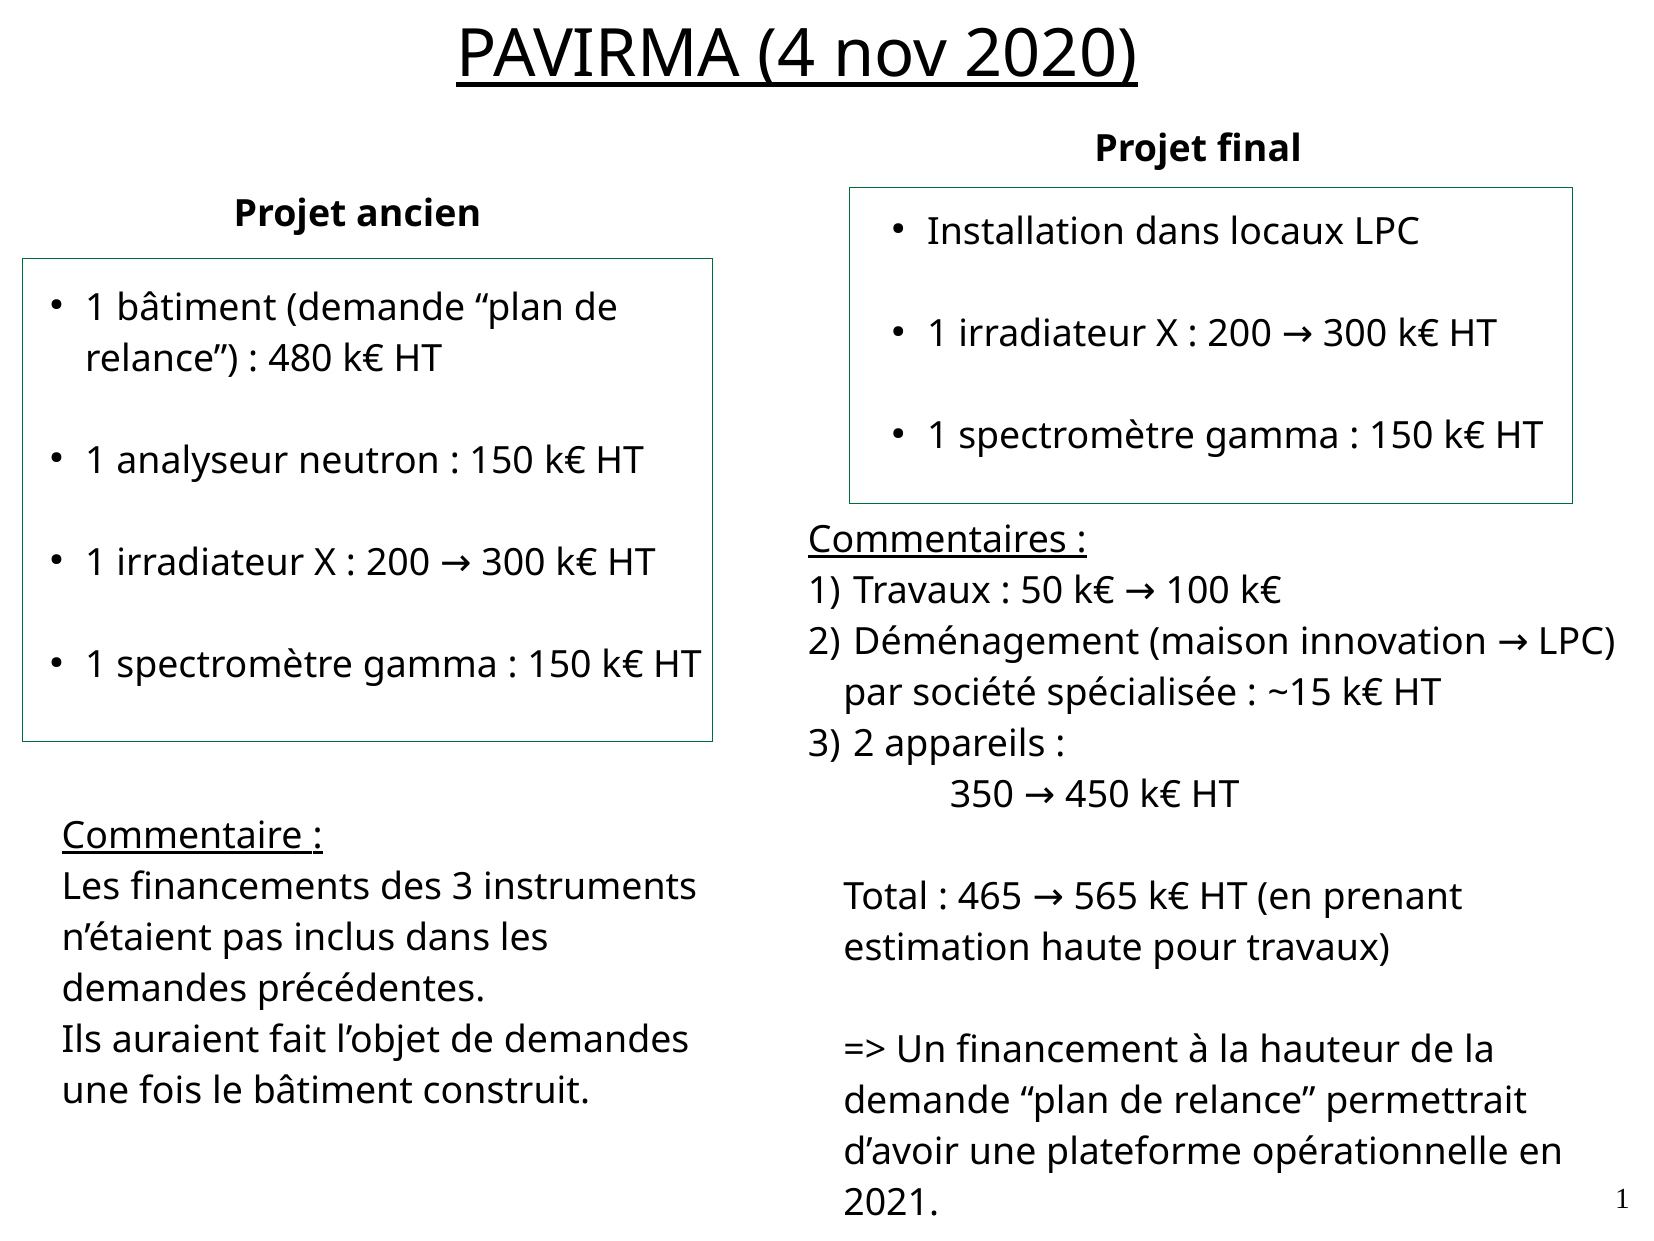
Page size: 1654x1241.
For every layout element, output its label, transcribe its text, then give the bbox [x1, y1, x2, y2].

text_box Commentaire : Les financements des 3 instruments n’étaient pas inclus dans les demandes précédentes. Ils auraient fait l’objet de demandes une fois le bâtiment construit. [46, 800, 722, 1146]
text_box [113, 810, 766, 1211]
text_box Projet ancien [218, 179, 514, 258]
text_box Projet final [1079, 188, 1480, 197]
text_box Projet final [1079, 114, 1480, 187]
text_box 1 bâtiment (demande “plan de relance”) : 480 k€ HT 1 analyseur neutron : 150 k€ HT 1 irradiateur X : 200 → 300 k€ HT 1 spectromètre gamma : 150 k€ HT [35, 273, 712, 741]
text_box Installation dans locaux LPC 1 irradiateur X : 200 → 300 k€ HT 1 spectromètre gamma : 150 k€ HT [876, 197, 1597, 543]
text_box PAVIRMA (4 nov 2020) [97, 1, 1496, 100]
text_box 1 bâtiment (demande “plan de relance”) : 480 k€ HT 1 analyseur neutron : 150 k€ HT 1 irradiateur X : 200 → 300 k€ HT 1 spectromètre gamma : 150 k€ HT [35, 273, 733, 826]
text_box Commentaires : Travaux : 50 k€ → 100 k€ Déménagement (maison innovation → LPC) par société spécialisée : ~15 k€ HT 2 appareils : 350 → 450 k€ HT Total : 465 → 565 k€ HT (en prenant estimation haute pour travaux) => Un financement à la hauteur de la demande “plan de relance” permettrait d’avoir une plateforme opérationnelle en 2021. [793, 504, 1654, 1241]
text_box Projet ancien [218, 259, 514, 265]
